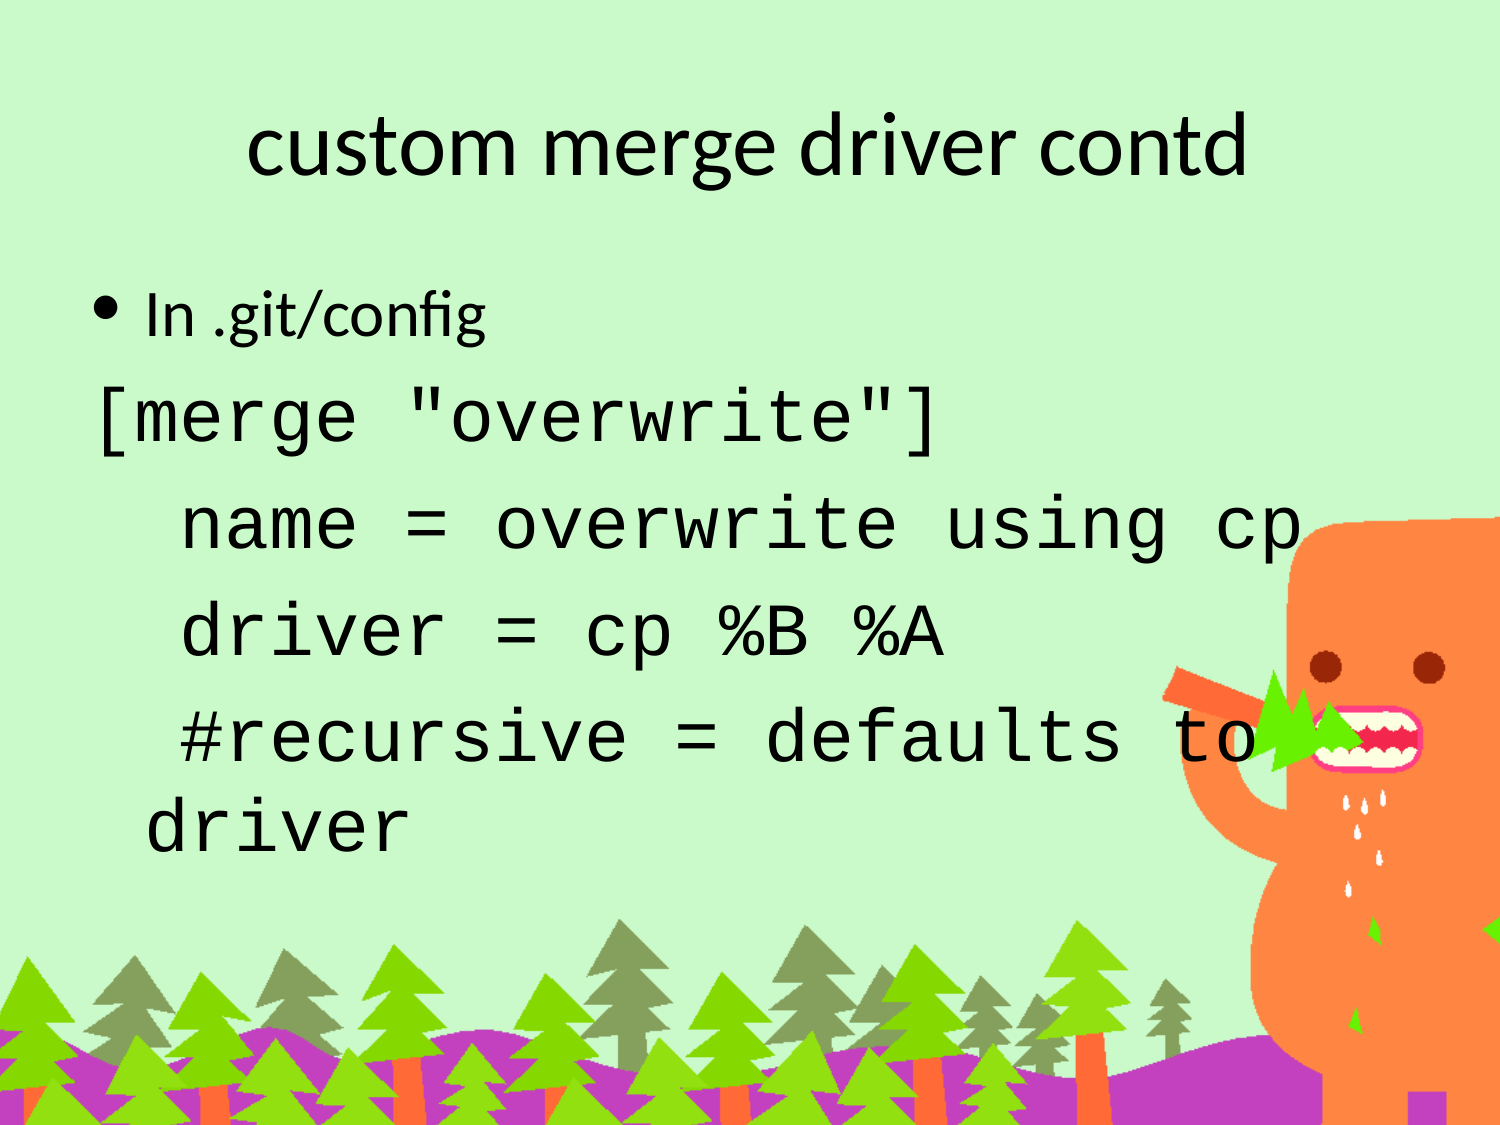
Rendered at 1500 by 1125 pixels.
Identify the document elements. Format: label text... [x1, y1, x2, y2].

picture [0, 0, 1500, 1125]
list In .git/config [merge "overwrite"] name = overwrite using cp driver = cp %B %A #recursive = defaults to driver [75, 262, 1424, 1004]
title custom merge driver contd [75, 20, 1424, 257]
